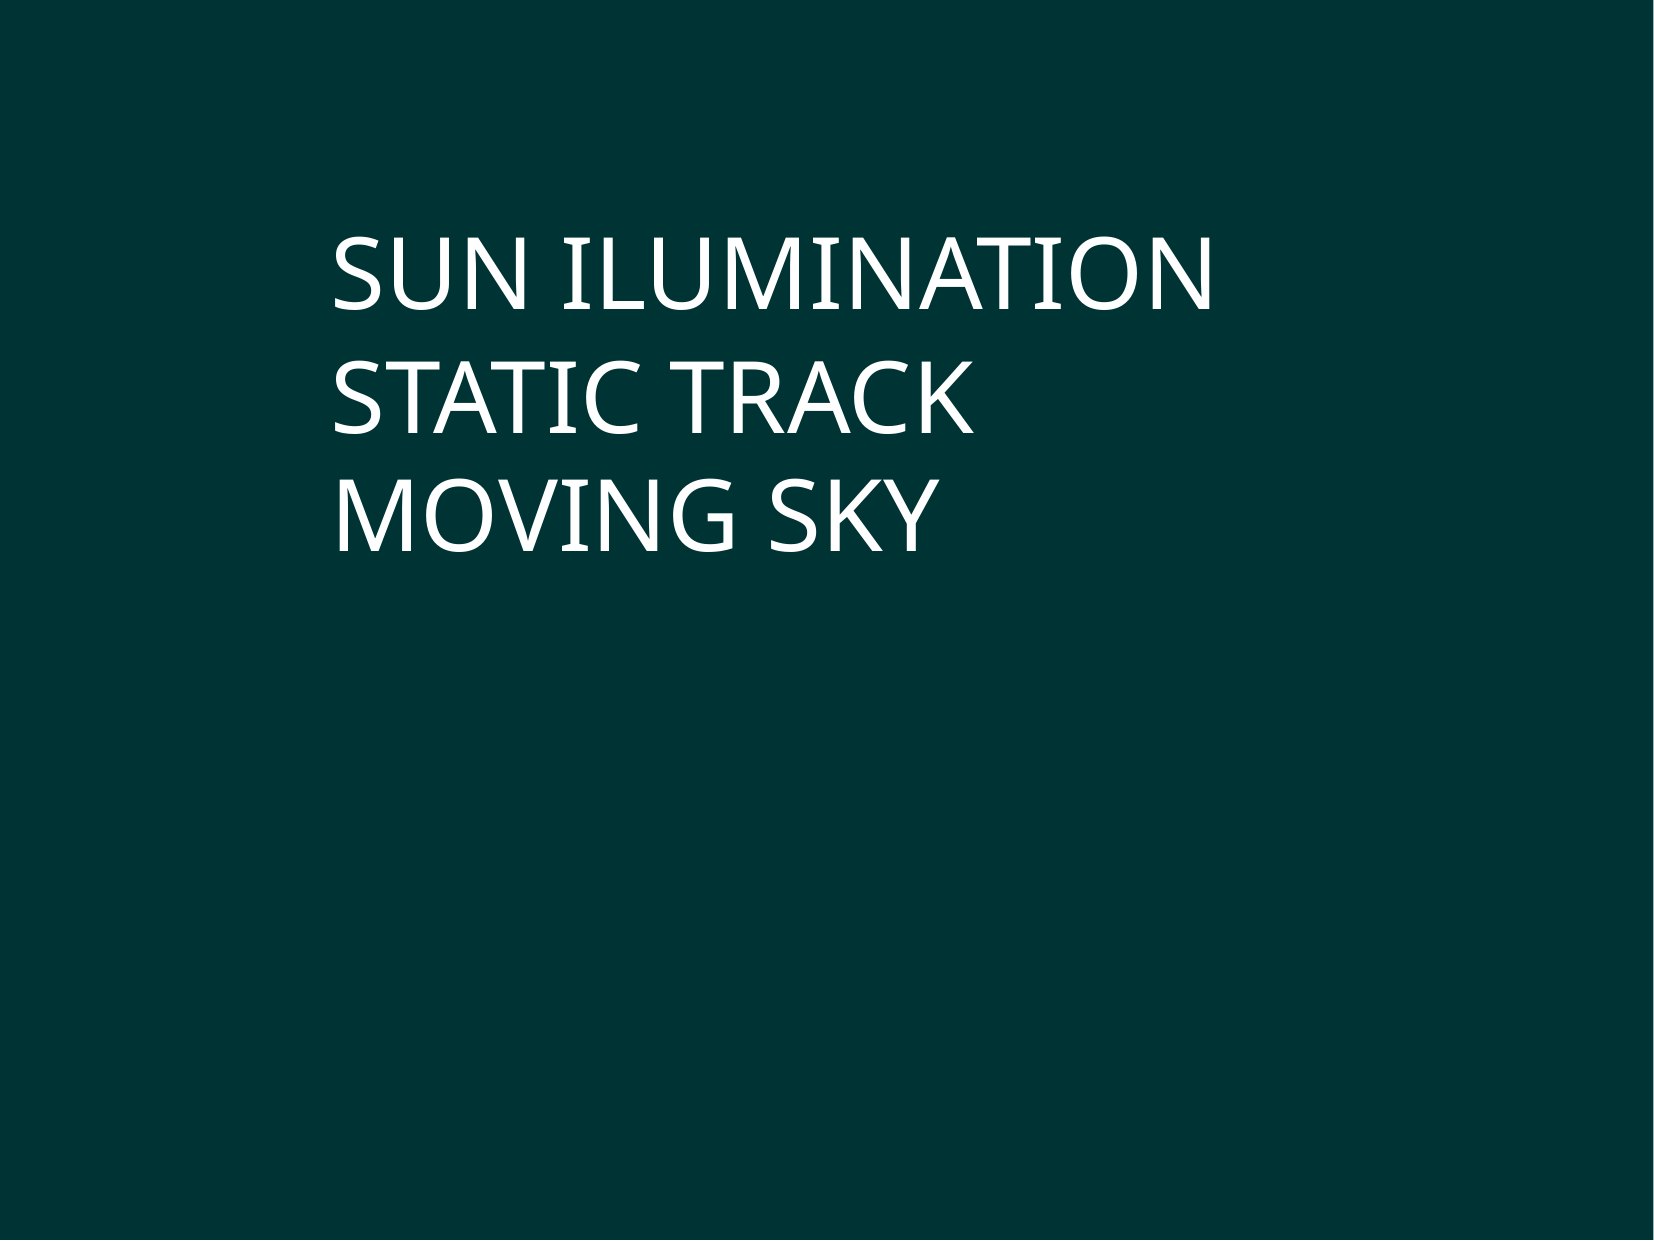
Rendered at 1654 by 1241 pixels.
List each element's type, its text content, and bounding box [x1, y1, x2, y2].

text_box STATIC TRACK [315, 319, 972, 447]
text_box SUN ILUMINATION [315, 195, 1171, 323]
text_box MOVING SKY [315, 437, 926, 565]
